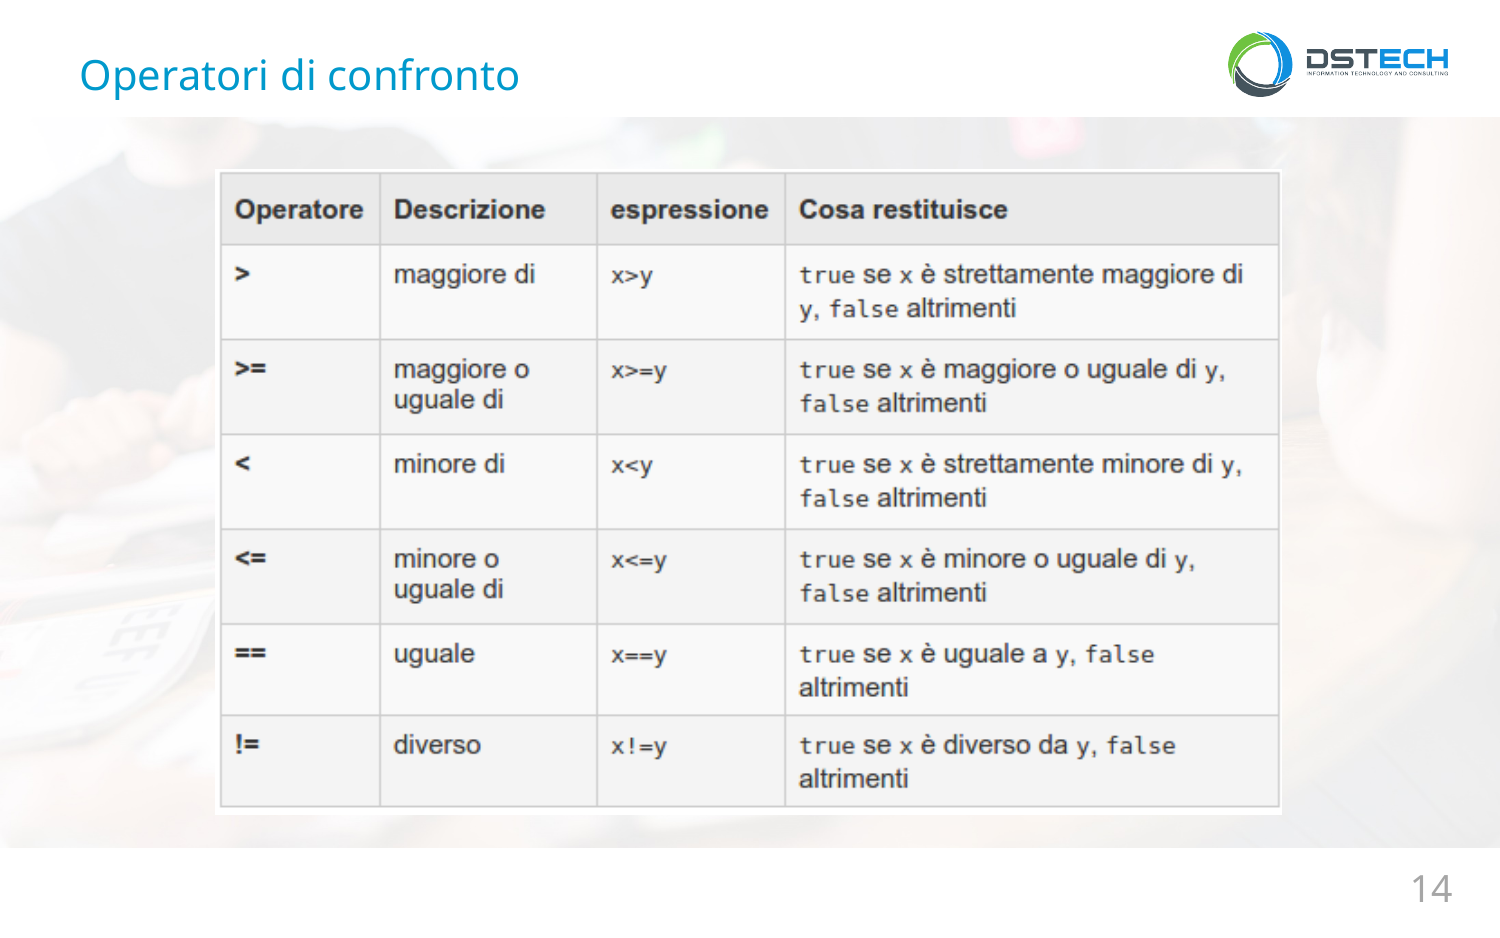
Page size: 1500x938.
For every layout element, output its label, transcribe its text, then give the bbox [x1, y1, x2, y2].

picture [0, 117, 1500, 848]
text_box 14 [1358, 864, 1460, 910]
text_box Operatori di confronto [64, 41, 1152, 101]
picture [1228, 31, 1448, 97]
